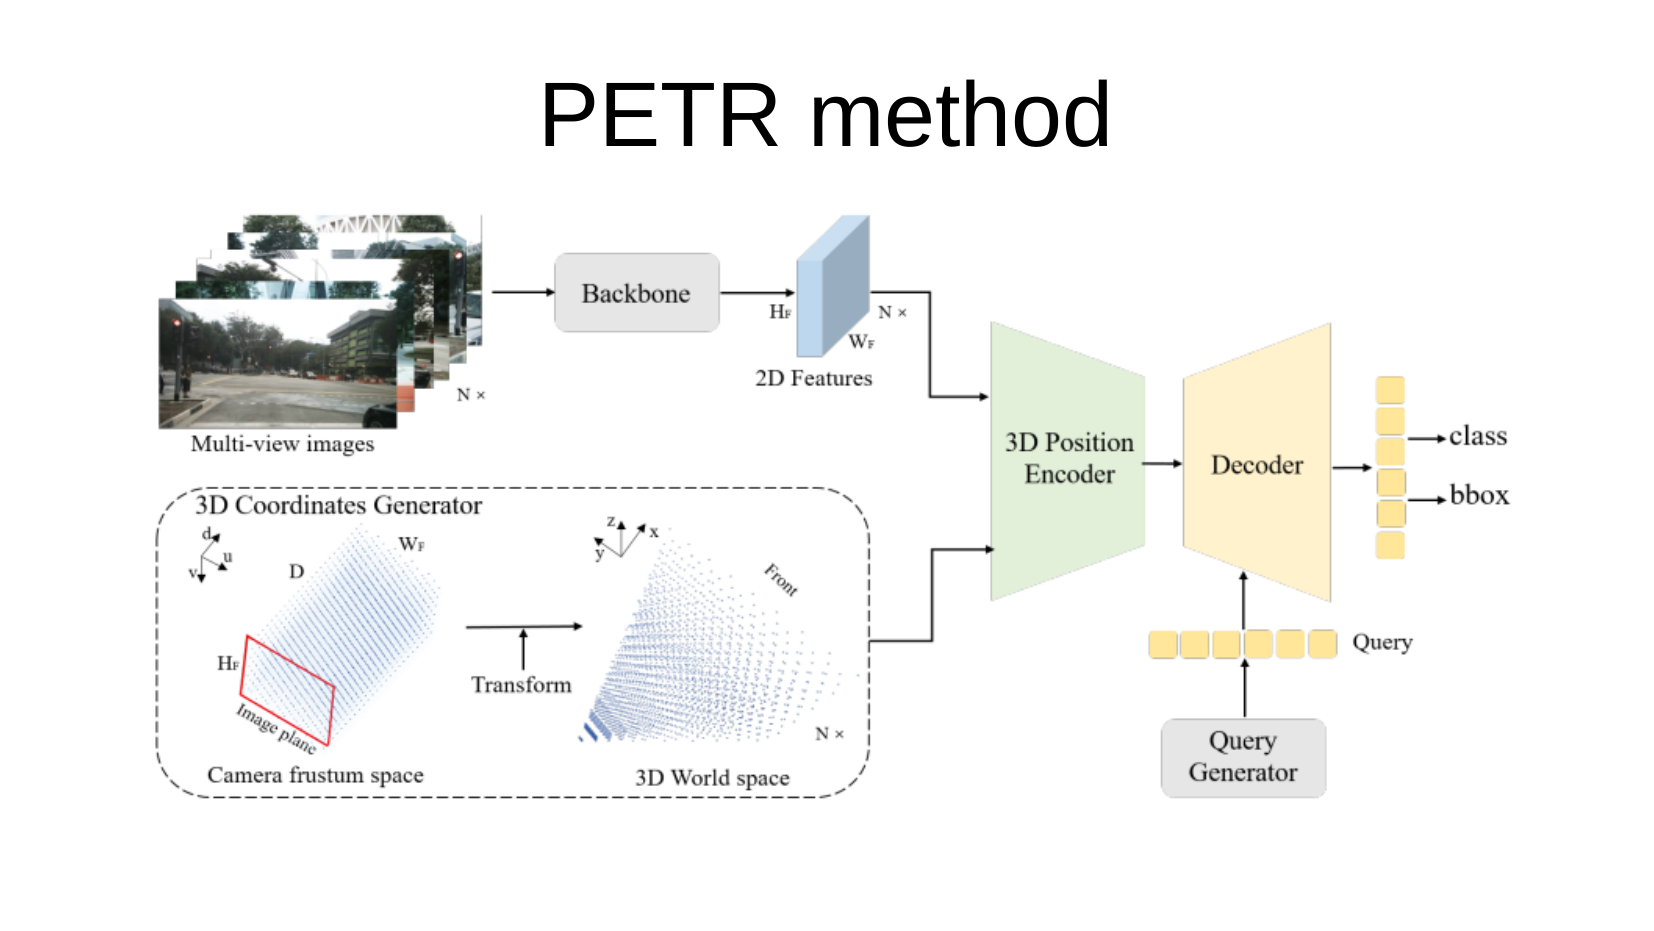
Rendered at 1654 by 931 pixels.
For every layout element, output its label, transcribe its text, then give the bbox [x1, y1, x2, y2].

title PETR method [82, 37, 1571, 193]
picture [101, 178, 1613, 826]
